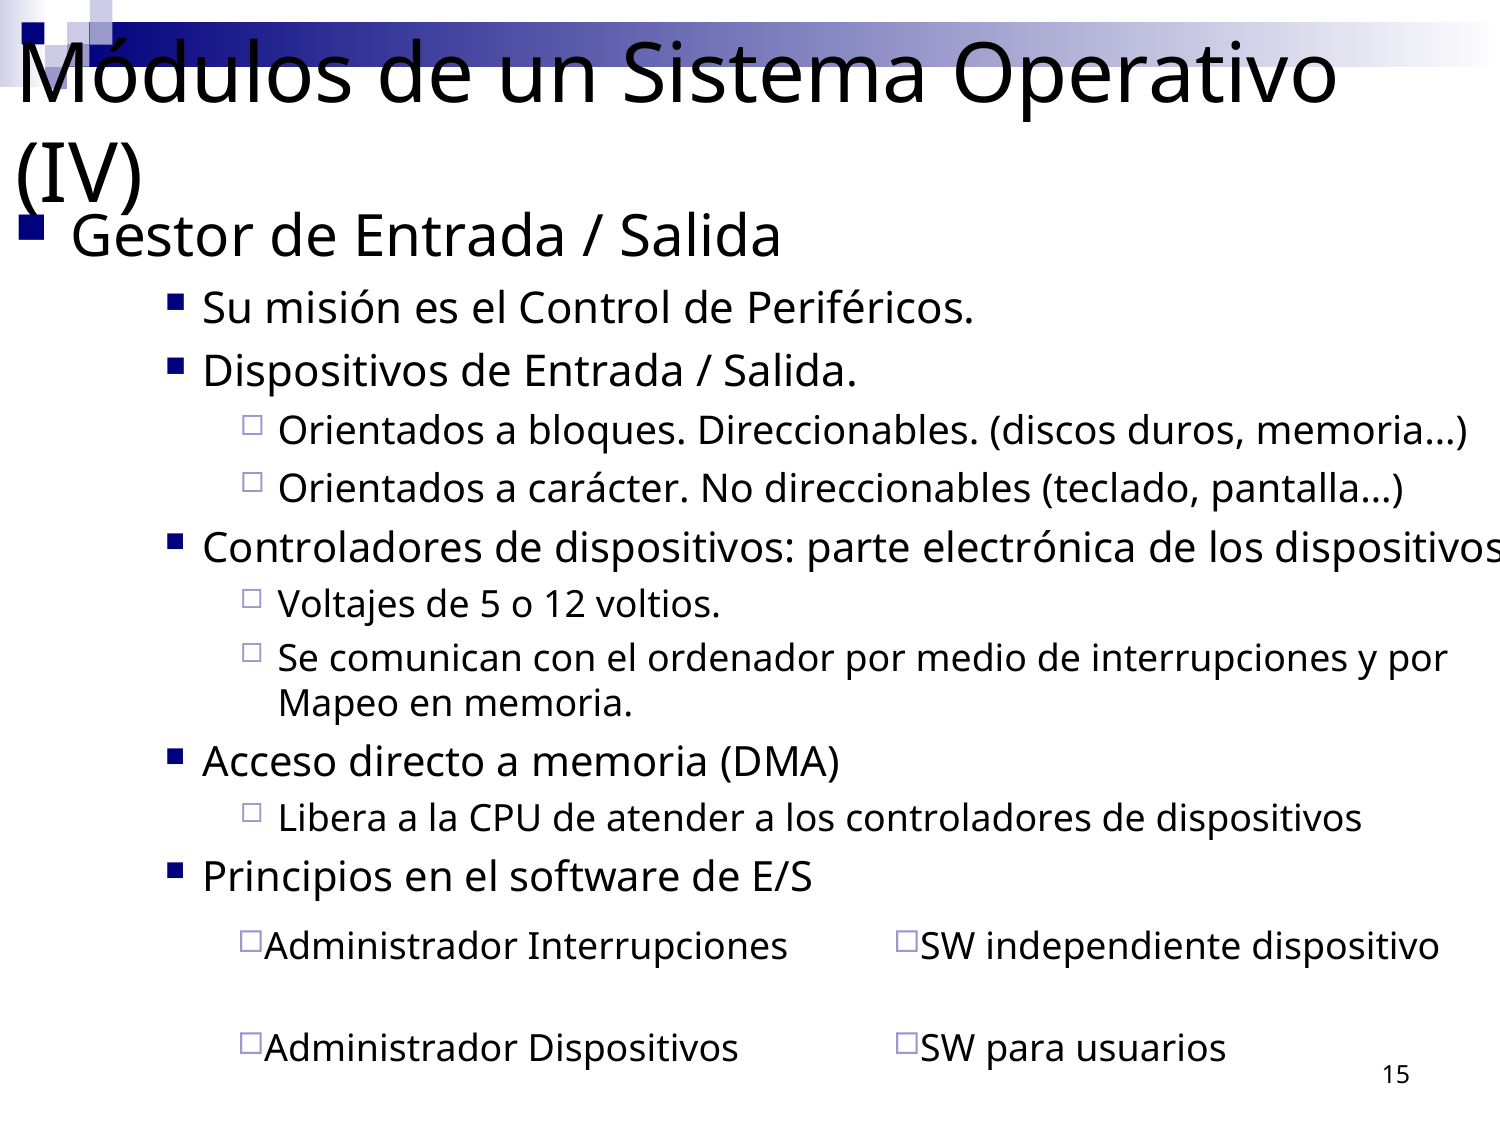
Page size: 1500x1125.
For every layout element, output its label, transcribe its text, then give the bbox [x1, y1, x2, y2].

text_box Gestor de Entrada / Salida Su misión es el Control de Periféricos. Dispositivos de Entrada / Salida. Orientados a bloques. Direccionables. (discos duros, memoria…) Orientados a carácter. No direccionables (teclado, pantalla…) Controladores de dispositivos: parte electrónica de los dispositivos Voltajes de 5 o 12 voltios. Se comunican con el ordenador por medio de interrupciones y por Mapeo en memoria. Acceso directo a memoria (DMA) Libera a la CPU de atender a los controladores de dispositivos Principios en el software de E/S [0, 191, 1500, 1125]
text_box Módulos de un Sistema Operativo (IV) [0, 6, 1500, 191]
table_cell Administrador Dispositivos [148, 1017, 804, 1078]
table_header SW independiente dispositivo [804, 915, 1459, 1017]
table_header Administrador Interrupciones [148, 915, 804, 1017]
table_cell SW para usuarios [804, 1017, 1459, 1078]
